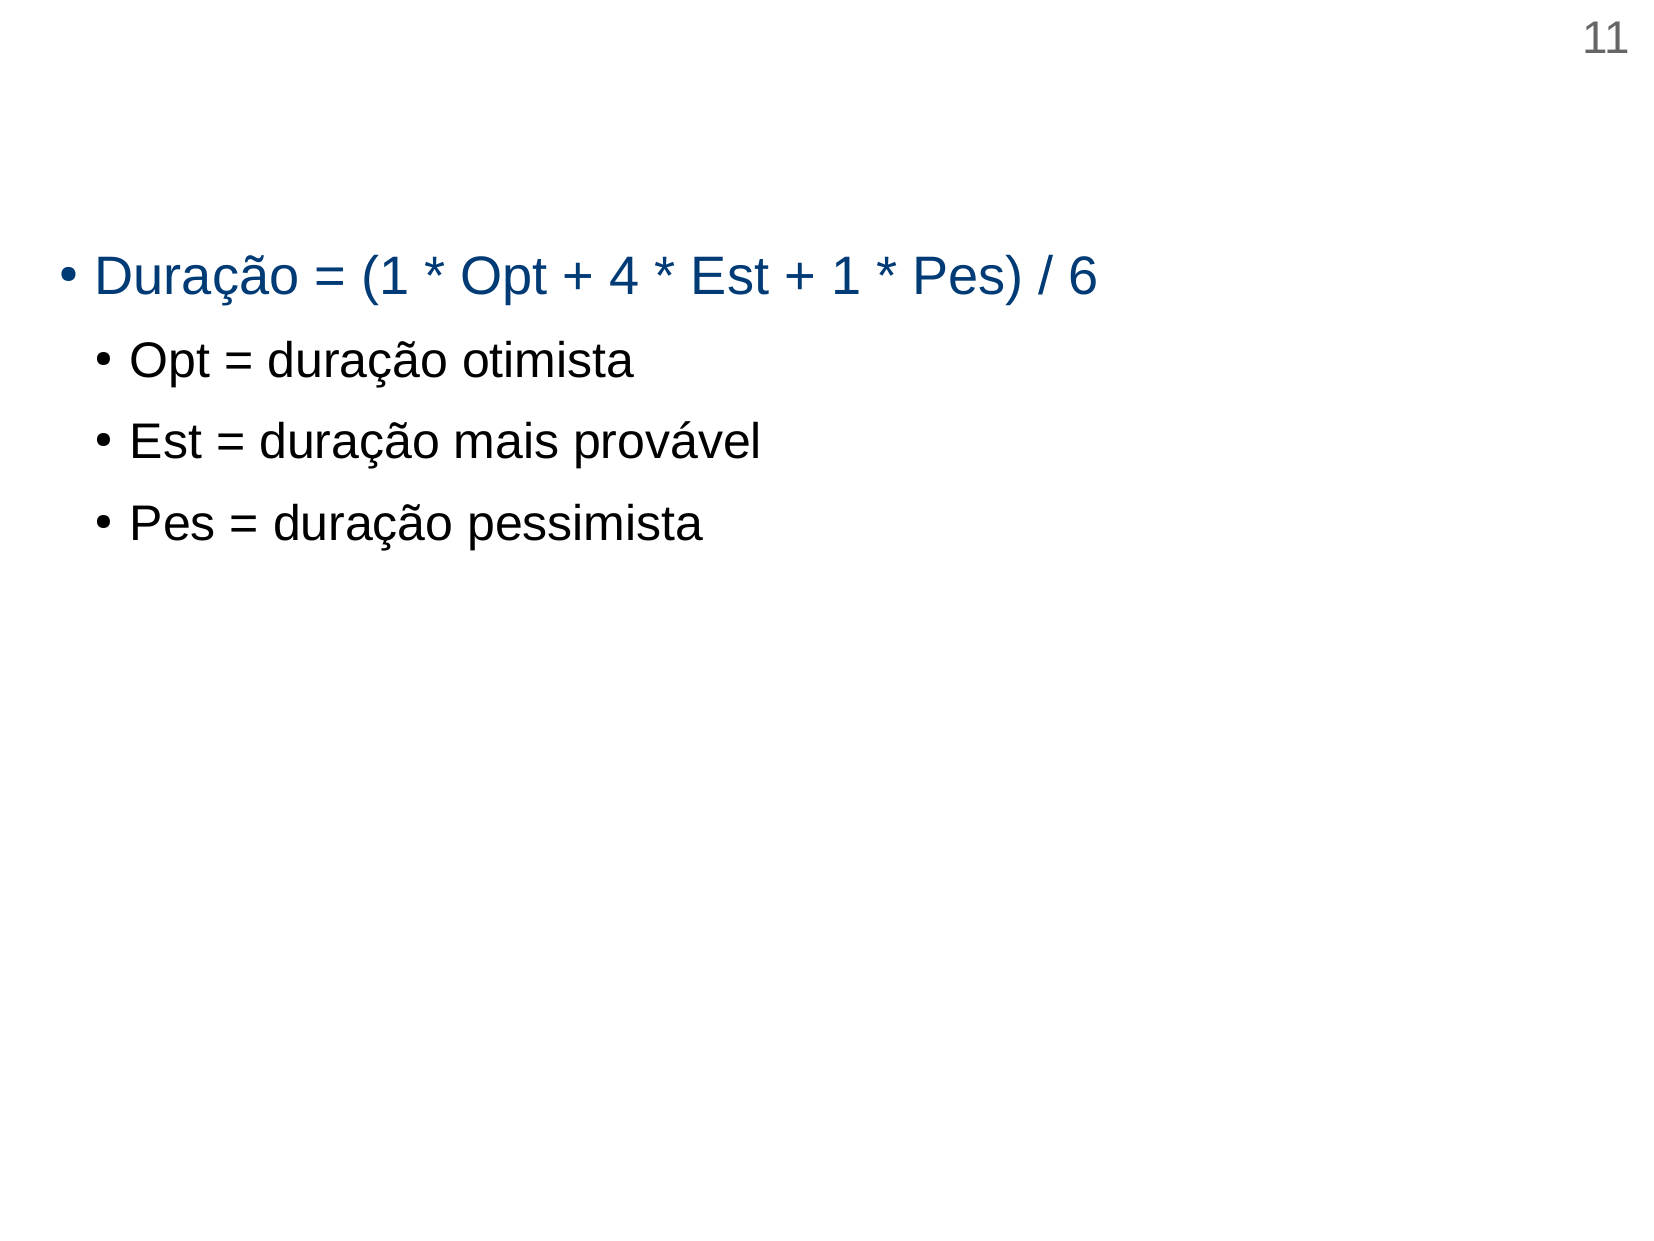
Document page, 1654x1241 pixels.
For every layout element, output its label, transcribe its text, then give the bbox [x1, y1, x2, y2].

list Duração = (1 * Opt + 4 * Est + 1 * Pes) / 6 Opt = duração otimista Est = duração mais provável Pes = duração pessimista [59, 236, 1595, 1211]
